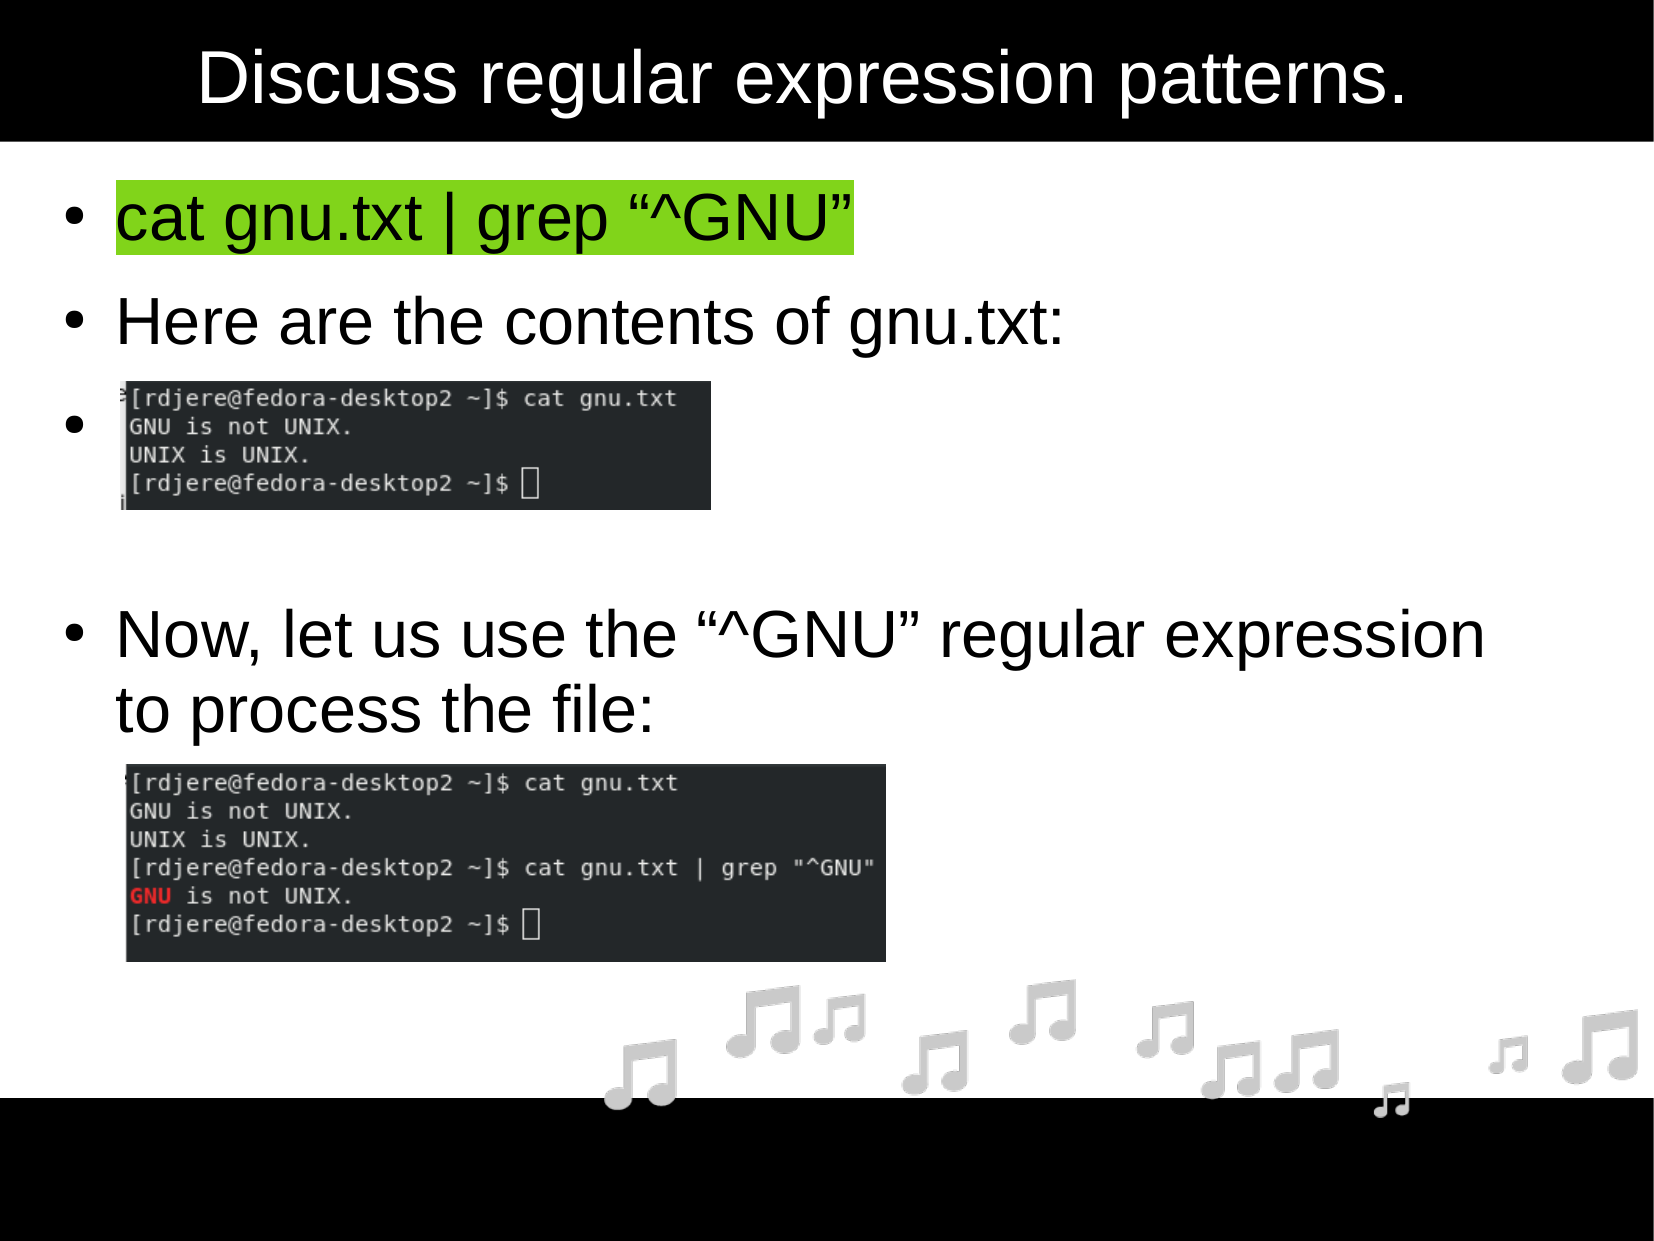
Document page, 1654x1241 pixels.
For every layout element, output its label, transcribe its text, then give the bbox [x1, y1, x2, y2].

list cat gnu.txt | grep “^GNU” Here are the contents of gnu.txt: Now, let us use the “^GNU” regular expression to process the file: [45, 180, 1534, 1051]
picture [120, 381, 711, 511]
title Discuss regular expression patterns. [59, 8, 1548, 148]
picture [125, 764, 886, 962]
